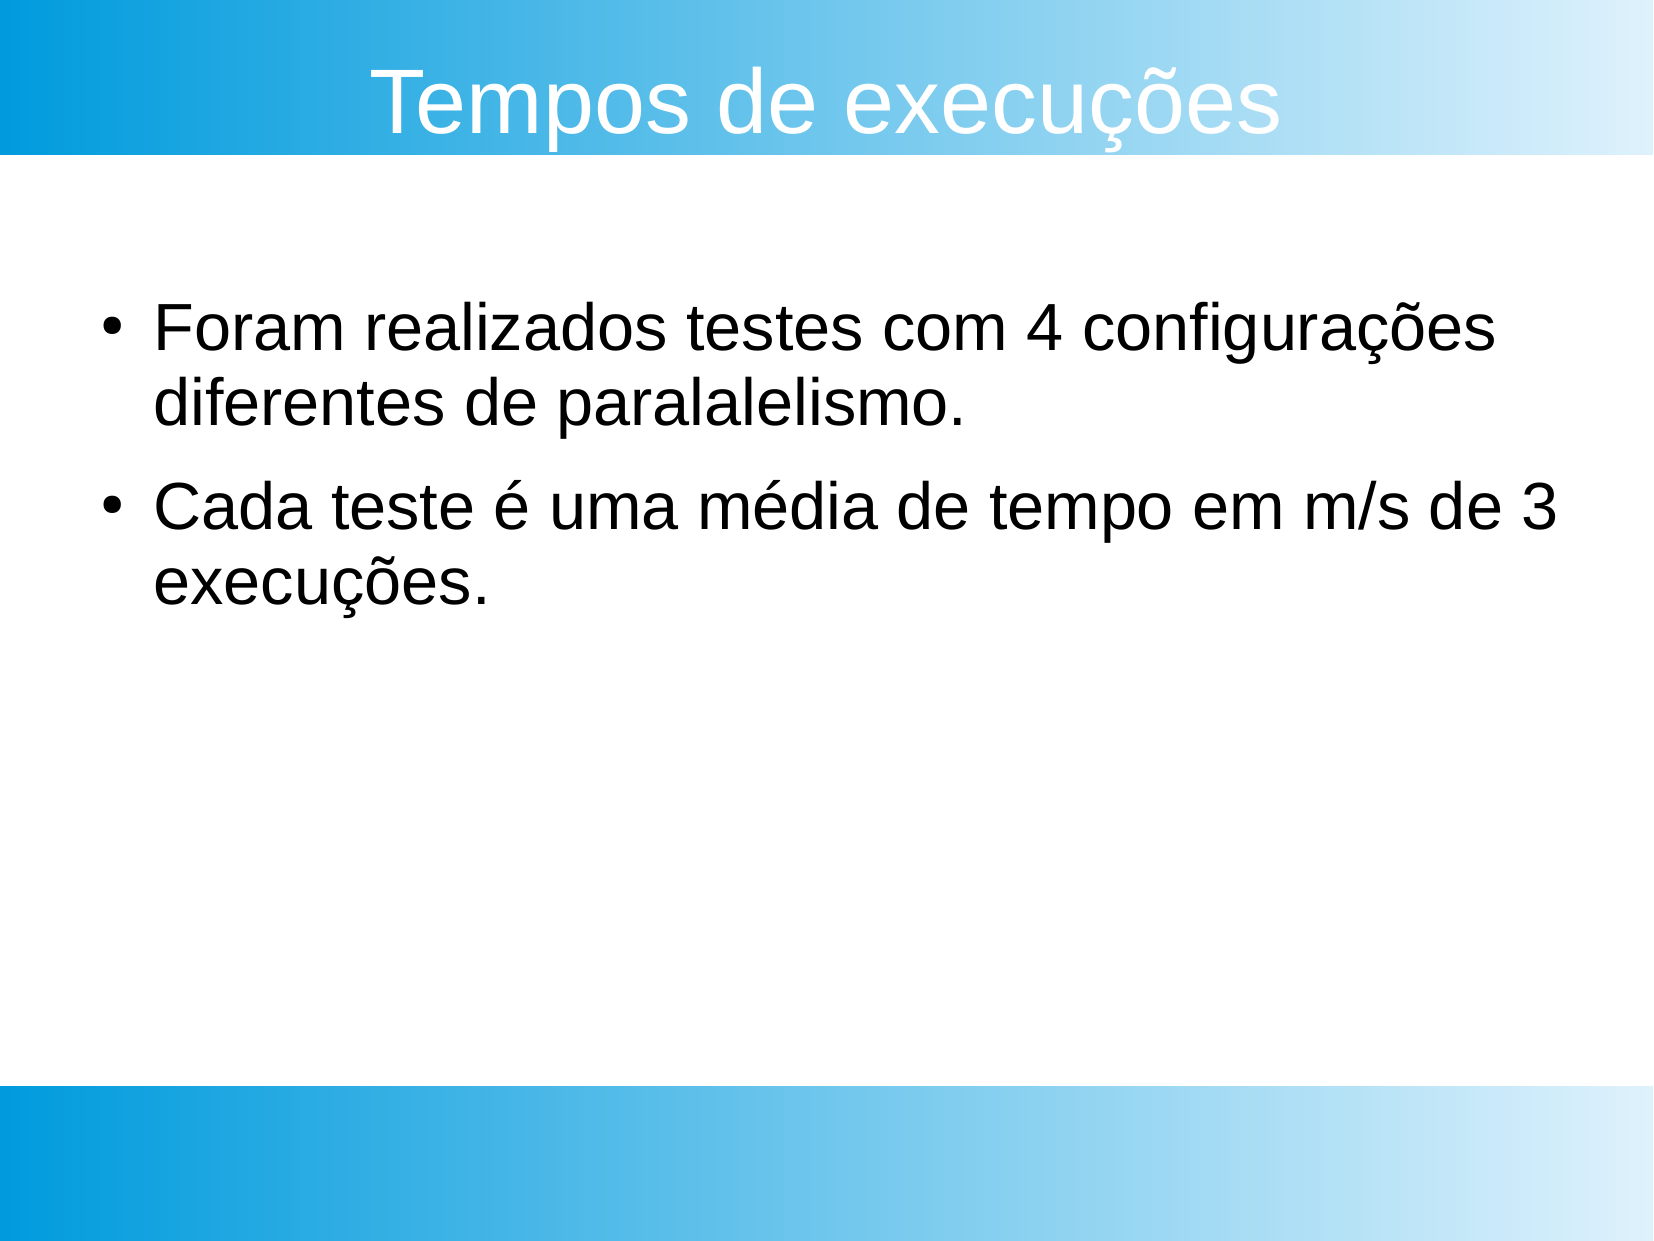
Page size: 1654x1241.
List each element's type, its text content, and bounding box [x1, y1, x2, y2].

list Foram realizados testes com 4 configurações diferentes de paralalelismo. Cada teste é uma média de tempo em m/s de 3 execuções. [82, 290, 1571, 1010]
title Tempos de execuções [82, 49, 1571, 155]
